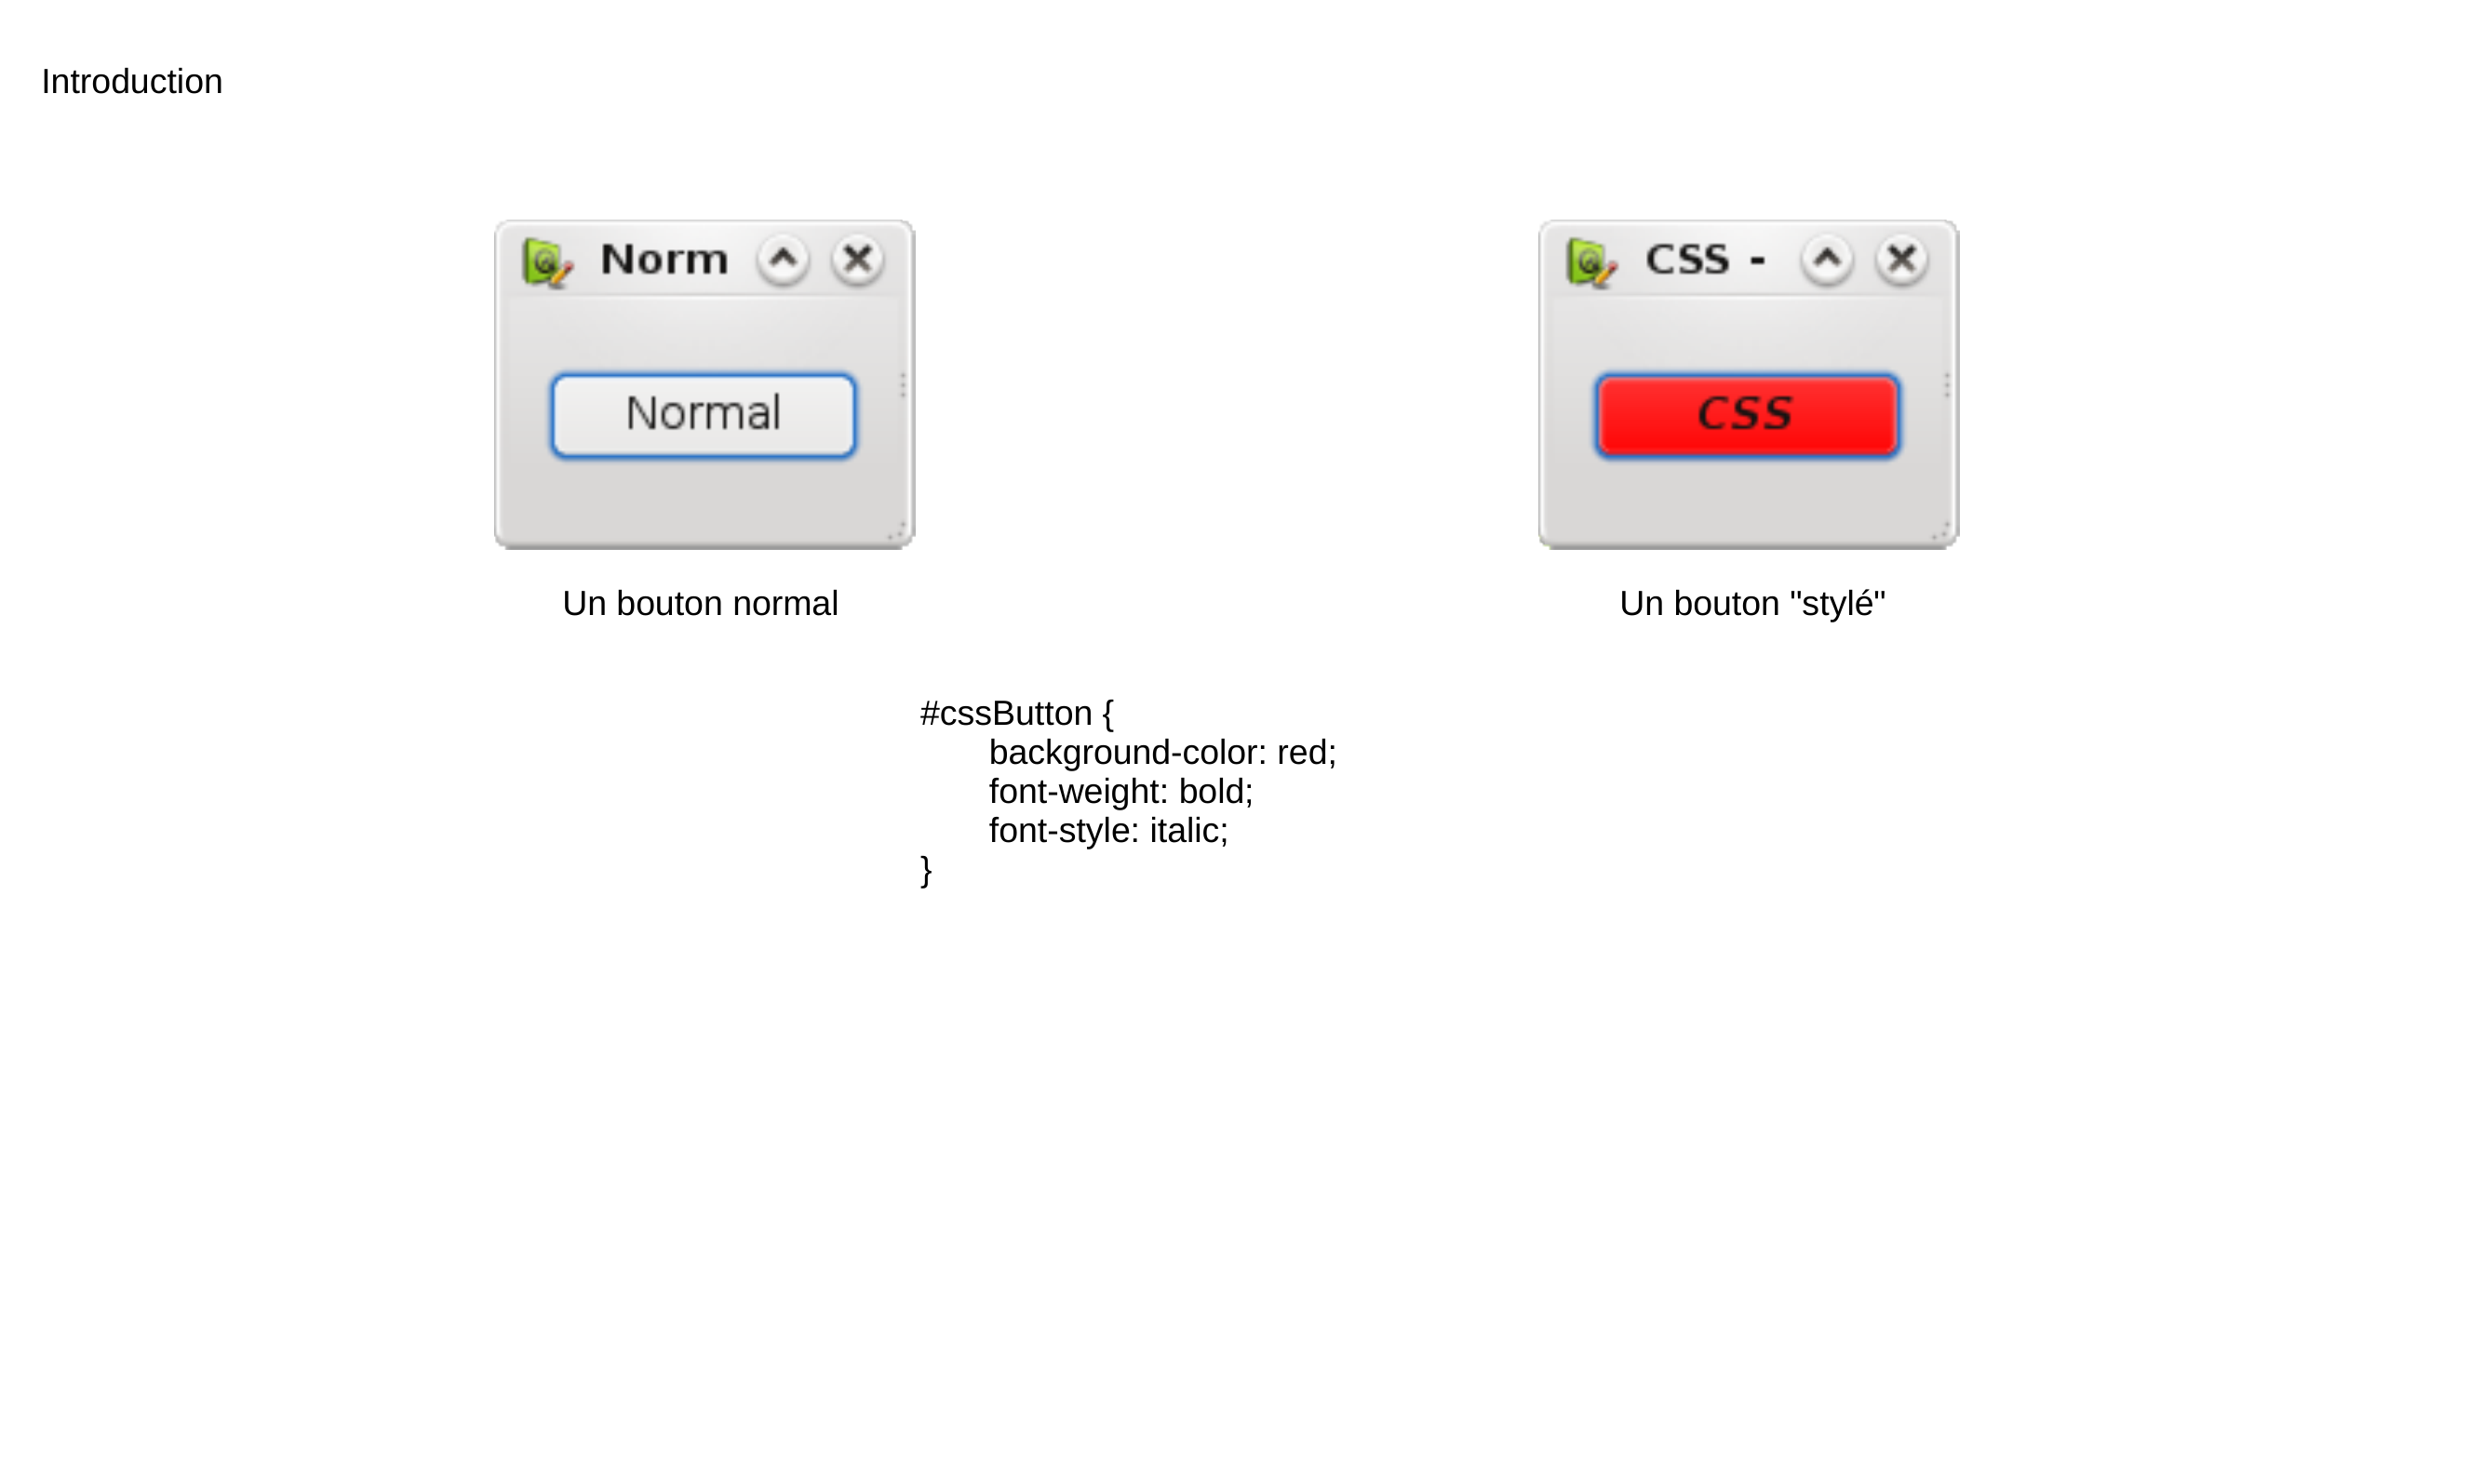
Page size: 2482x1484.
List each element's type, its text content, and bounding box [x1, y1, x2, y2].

text_box #cssButton { background-color: red; font-weight: bold; font-style: italic; } [906, 687, 1539, 896]
text_box Introduction [27, 55, 2446, 108]
text_box Un bouton "stylé" [1547, 577, 1960, 630]
picture [1538, 220, 1960, 550]
text_box Un bouton normal [494, 577, 907, 630]
picture [494, 220, 916, 550]
